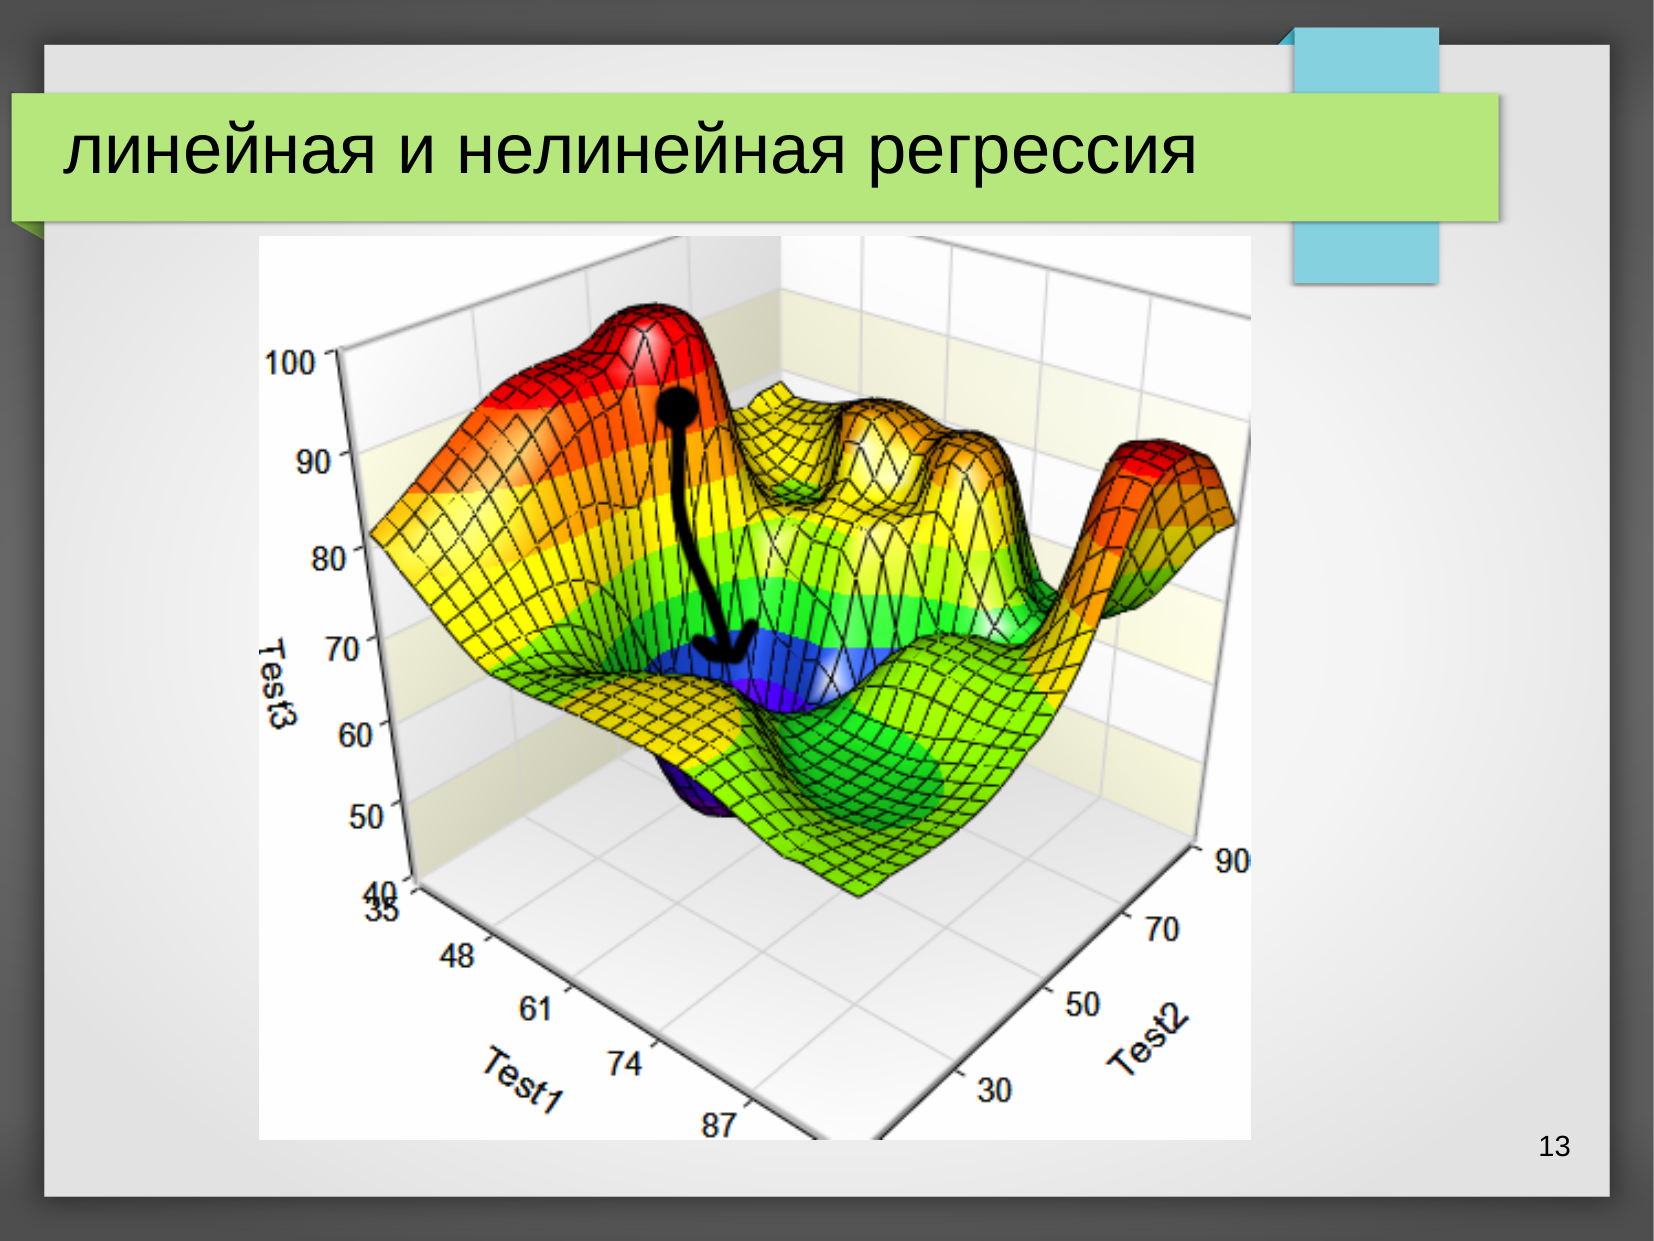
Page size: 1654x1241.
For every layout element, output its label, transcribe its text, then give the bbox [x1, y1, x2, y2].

picture [0, 0, 1654, 1241]
title линейная и нелинейная регрессия [63, 106, 1469, 193]
